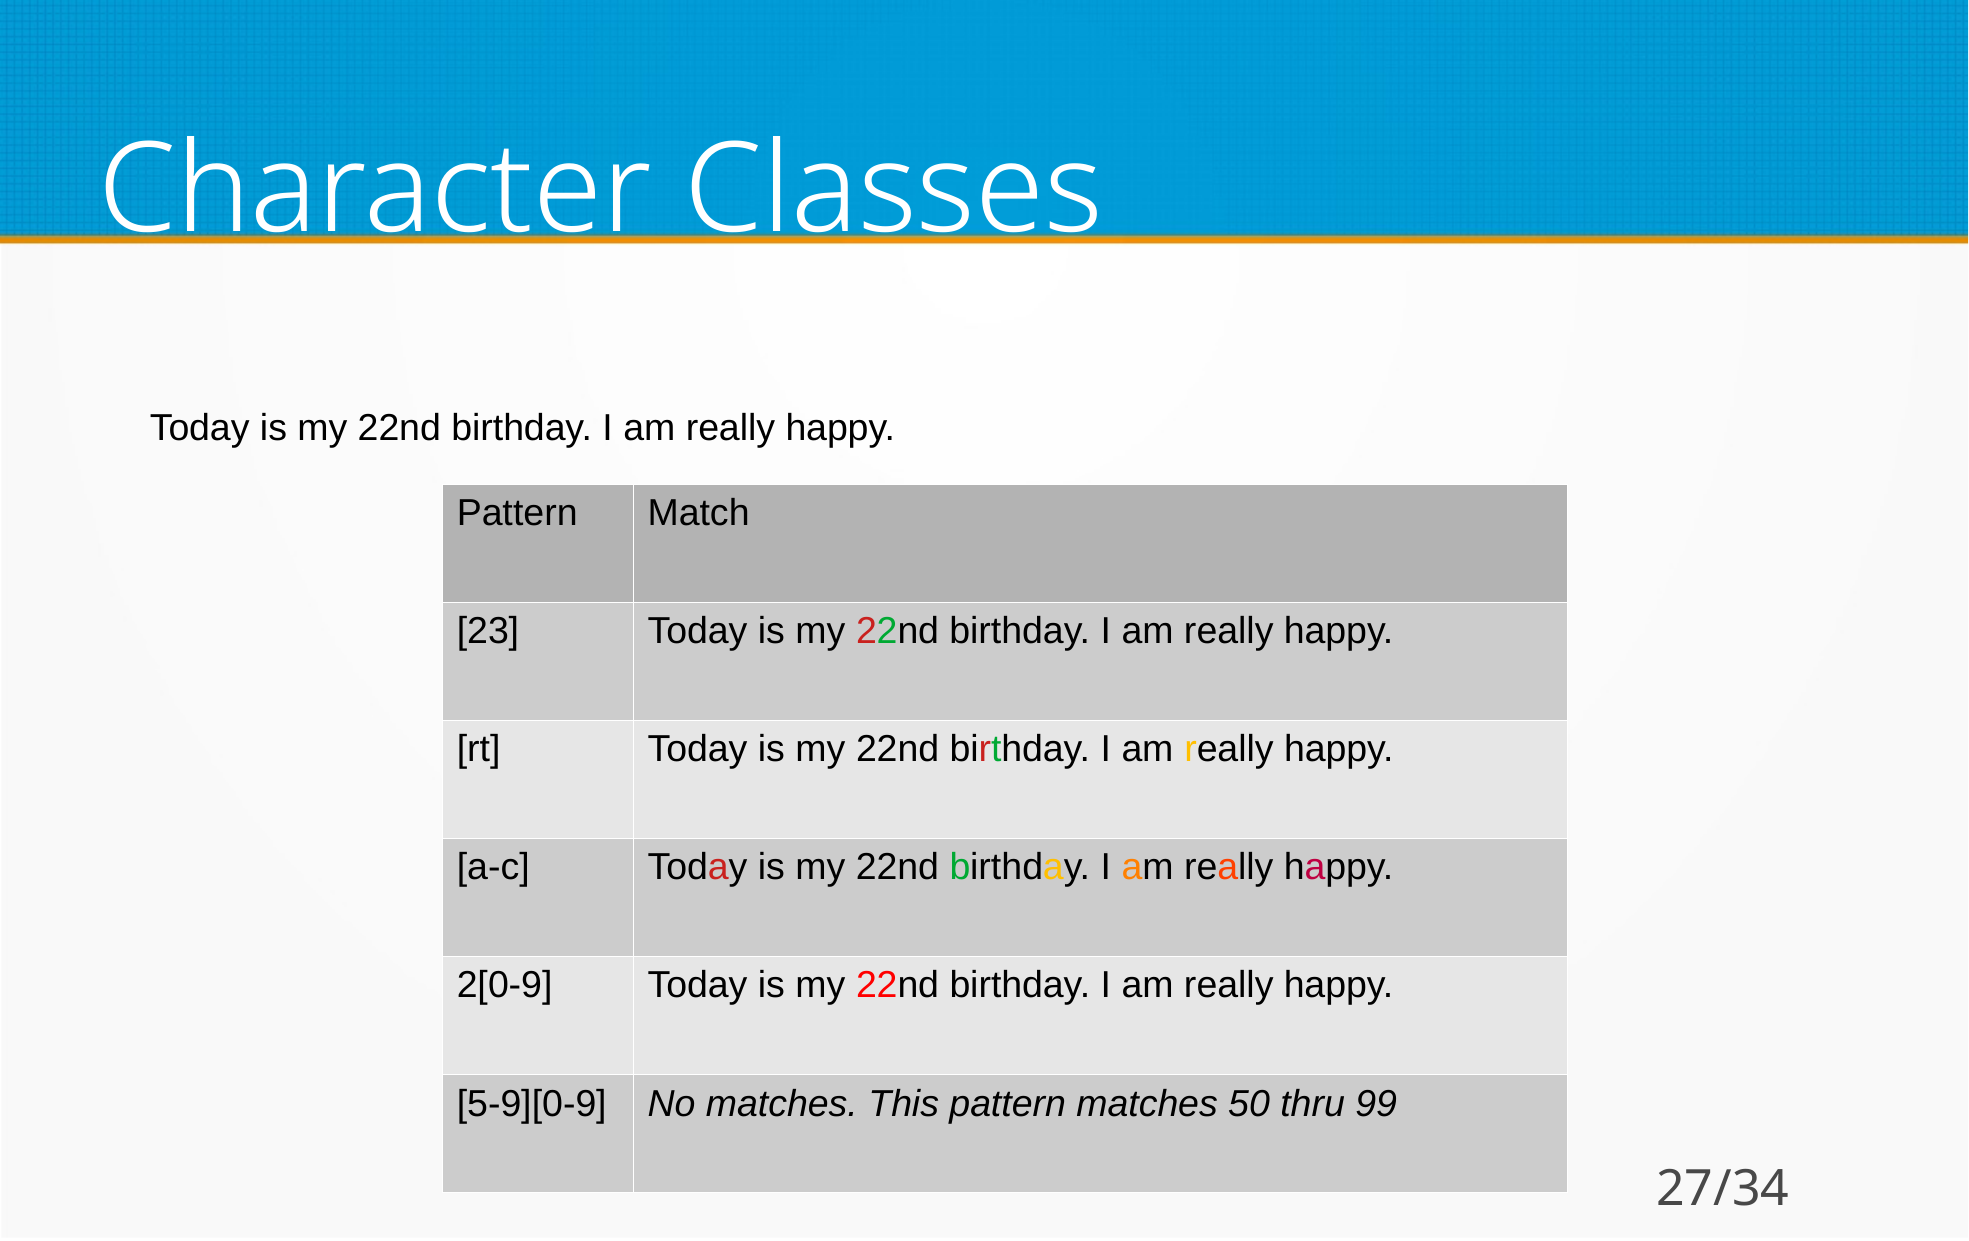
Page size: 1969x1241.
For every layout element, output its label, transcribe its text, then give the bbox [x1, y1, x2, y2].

picture [0, 233, 1969, 1241]
table_header Pattern [443, 485, 633, 602]
table_cell No matches. This pattern matches 50 thru 99 [634, 1075, 1567, 1192]
table_cell 2[0-9] [443, 957, 633, 1074]
text_box Today is my 22nd birthday. I am really happy. [135, 315, 961, 498]
table_cell [a-c] [443, 839, 633, 956]
table_cell Today is my 22nd birthday. I am really happy. [634, 957, 1567, 1074]
table_cell [rt] [443, 721, 633, 838]
table_cell Today is my 22nd birthday. I am really happy. [634, 839, 1567, 956]
table_cell Today is my 22nd birthday. I am really happy. [634, 603, 1567, 720]
table_header Match [634, 485, 1567, 602]
title Character Classes [98, 49, 1870, 257]
table_cell Today is my 22nd birthday. I am really happy. [634, 721, 1567, 838]
table_cell [5-9][0-9] [443, 1075, 633, 1192]
table_cell [23] [443, 603, 633, 720]
